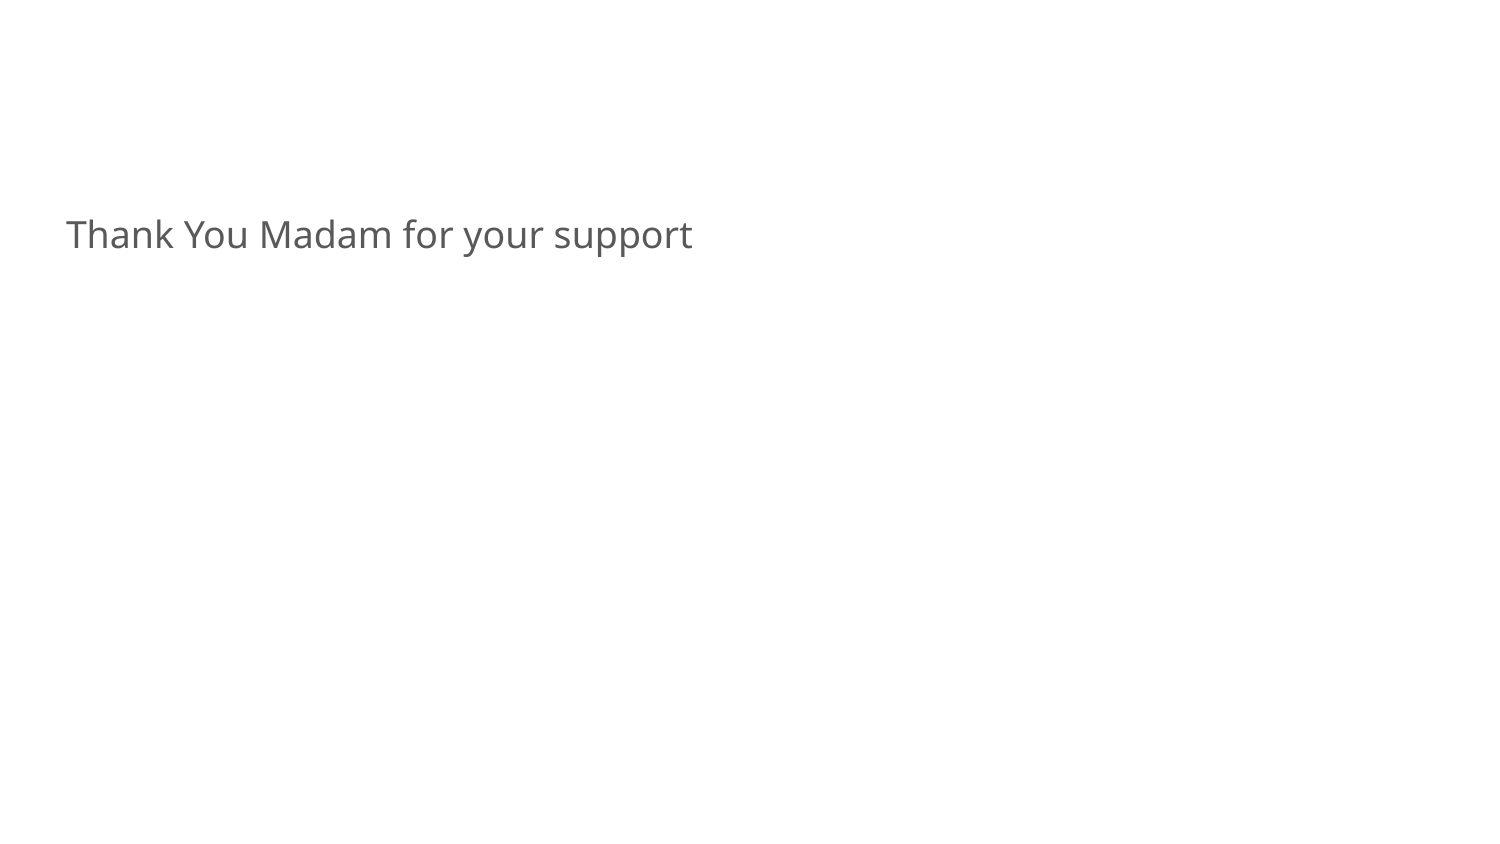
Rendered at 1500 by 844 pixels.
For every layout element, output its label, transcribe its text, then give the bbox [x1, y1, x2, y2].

list Thank You Madam for your support [51, 189, 1449, 750]
